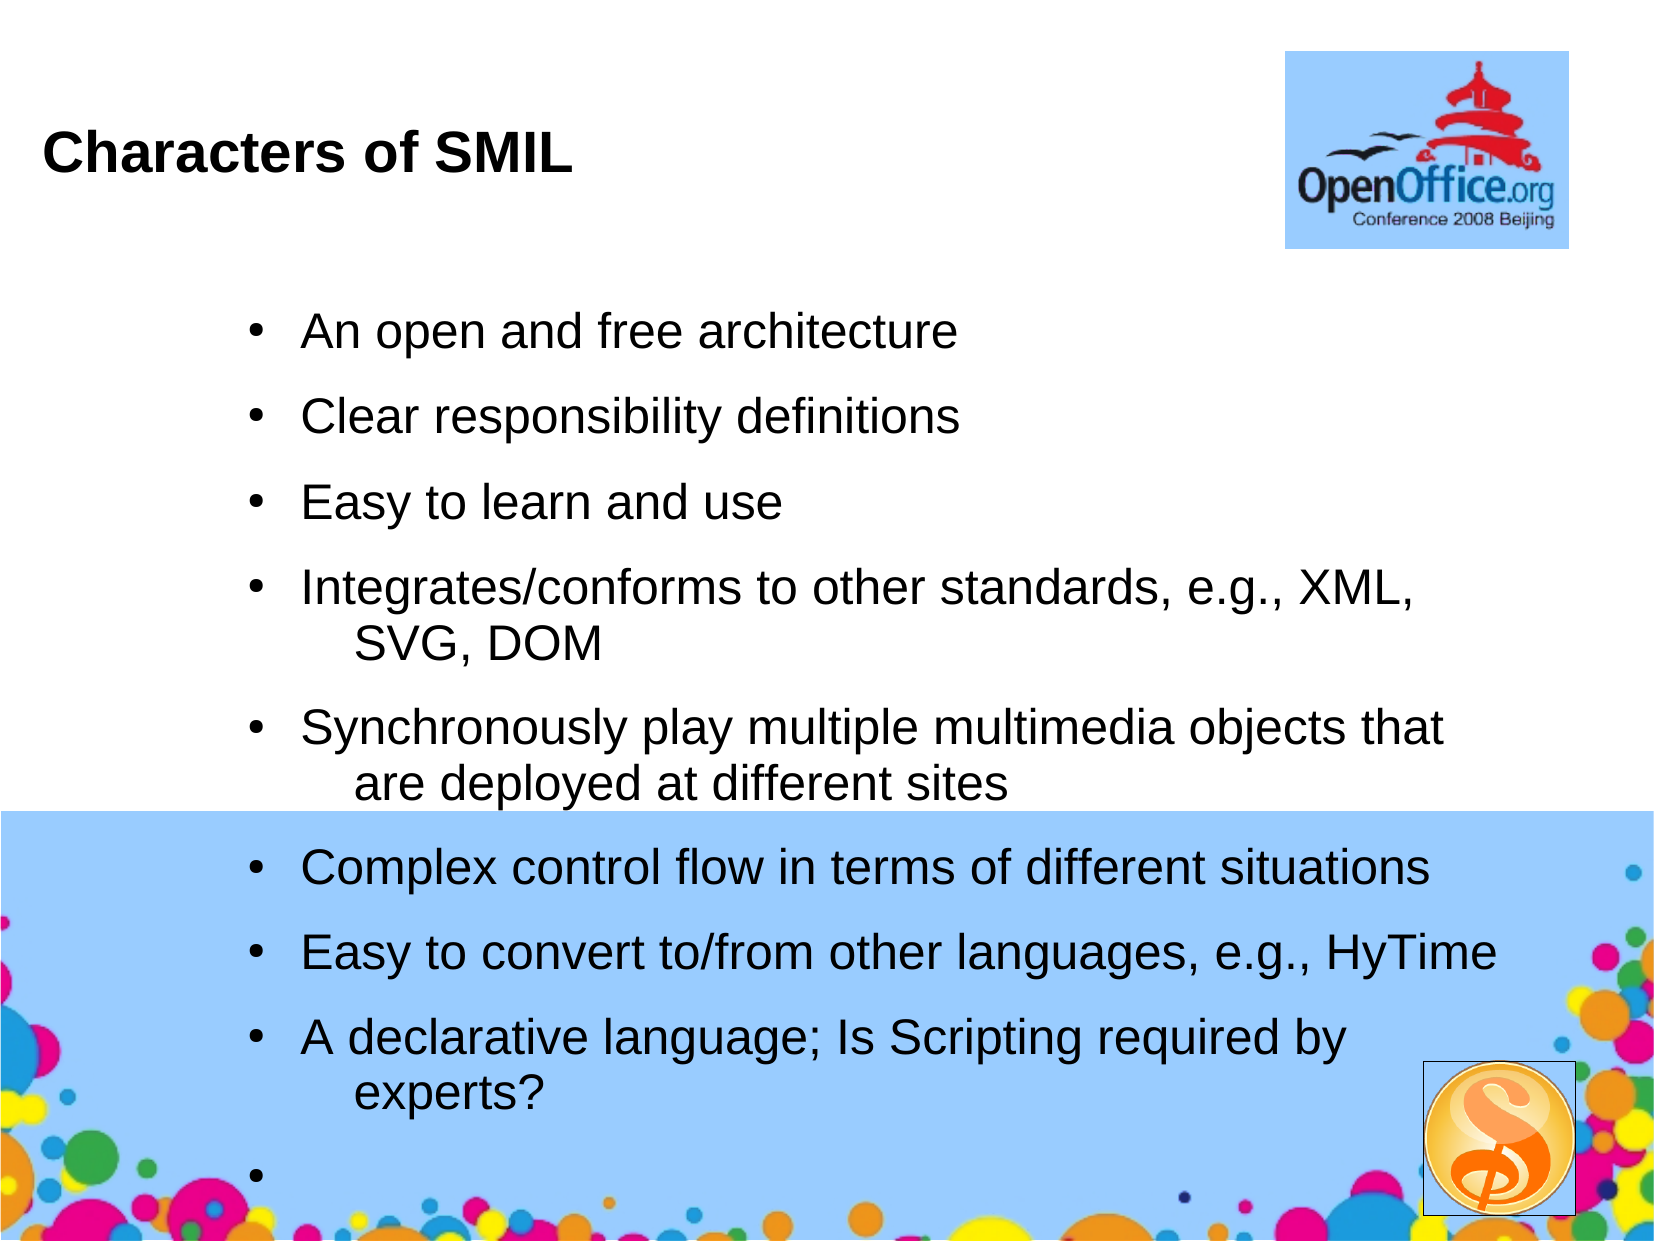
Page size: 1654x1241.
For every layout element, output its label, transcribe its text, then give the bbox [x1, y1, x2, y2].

picture [1285, 203, 1569, 250]
picture [1424, 1062, 1575, 1215]
title Characters of SMIL [27, 112, 1654, 203]
list An open and free architecture Clear responsibility definitions Easy to learn and use Integrates/conforms to other standards, e.g., XML, SVG, DOM Synchronously play multiple multimedia objects that are deployed at different sites Complex control flow in terms of different situations Easy to convert to/from other languages, e.g., HyTime A declarative language; Is Scripting required by experts? [196, 295, 1526, 1194]
picture [1285, 51, 1569, 112]
picture [0, 811, 1654, 1241]
